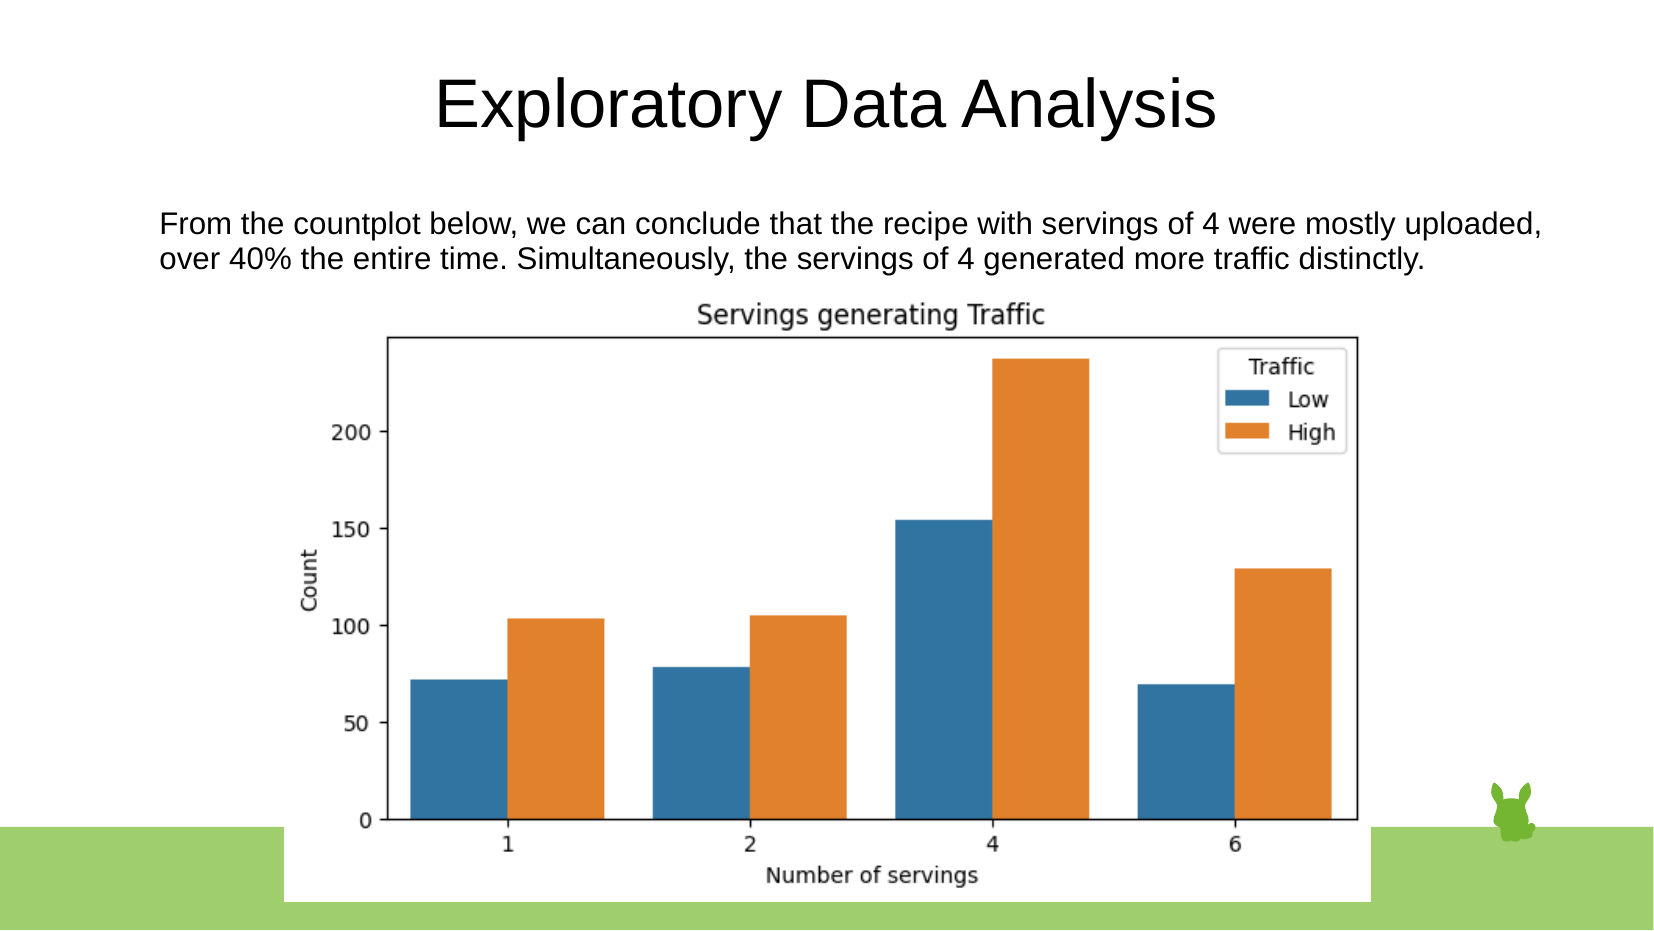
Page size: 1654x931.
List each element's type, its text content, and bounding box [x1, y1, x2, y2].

list From the countplot below, we can conclude that the recipe with servings of 4 were mostly uploaded, over 40% the entire time. Simultaneously, the servings of 4 generated more traffic distinctly. [88, 206, 1565, 739]
title Exploratory Data Analysis [88, 29, 1565, 178]
picture [284, 287, 1371, 902]
